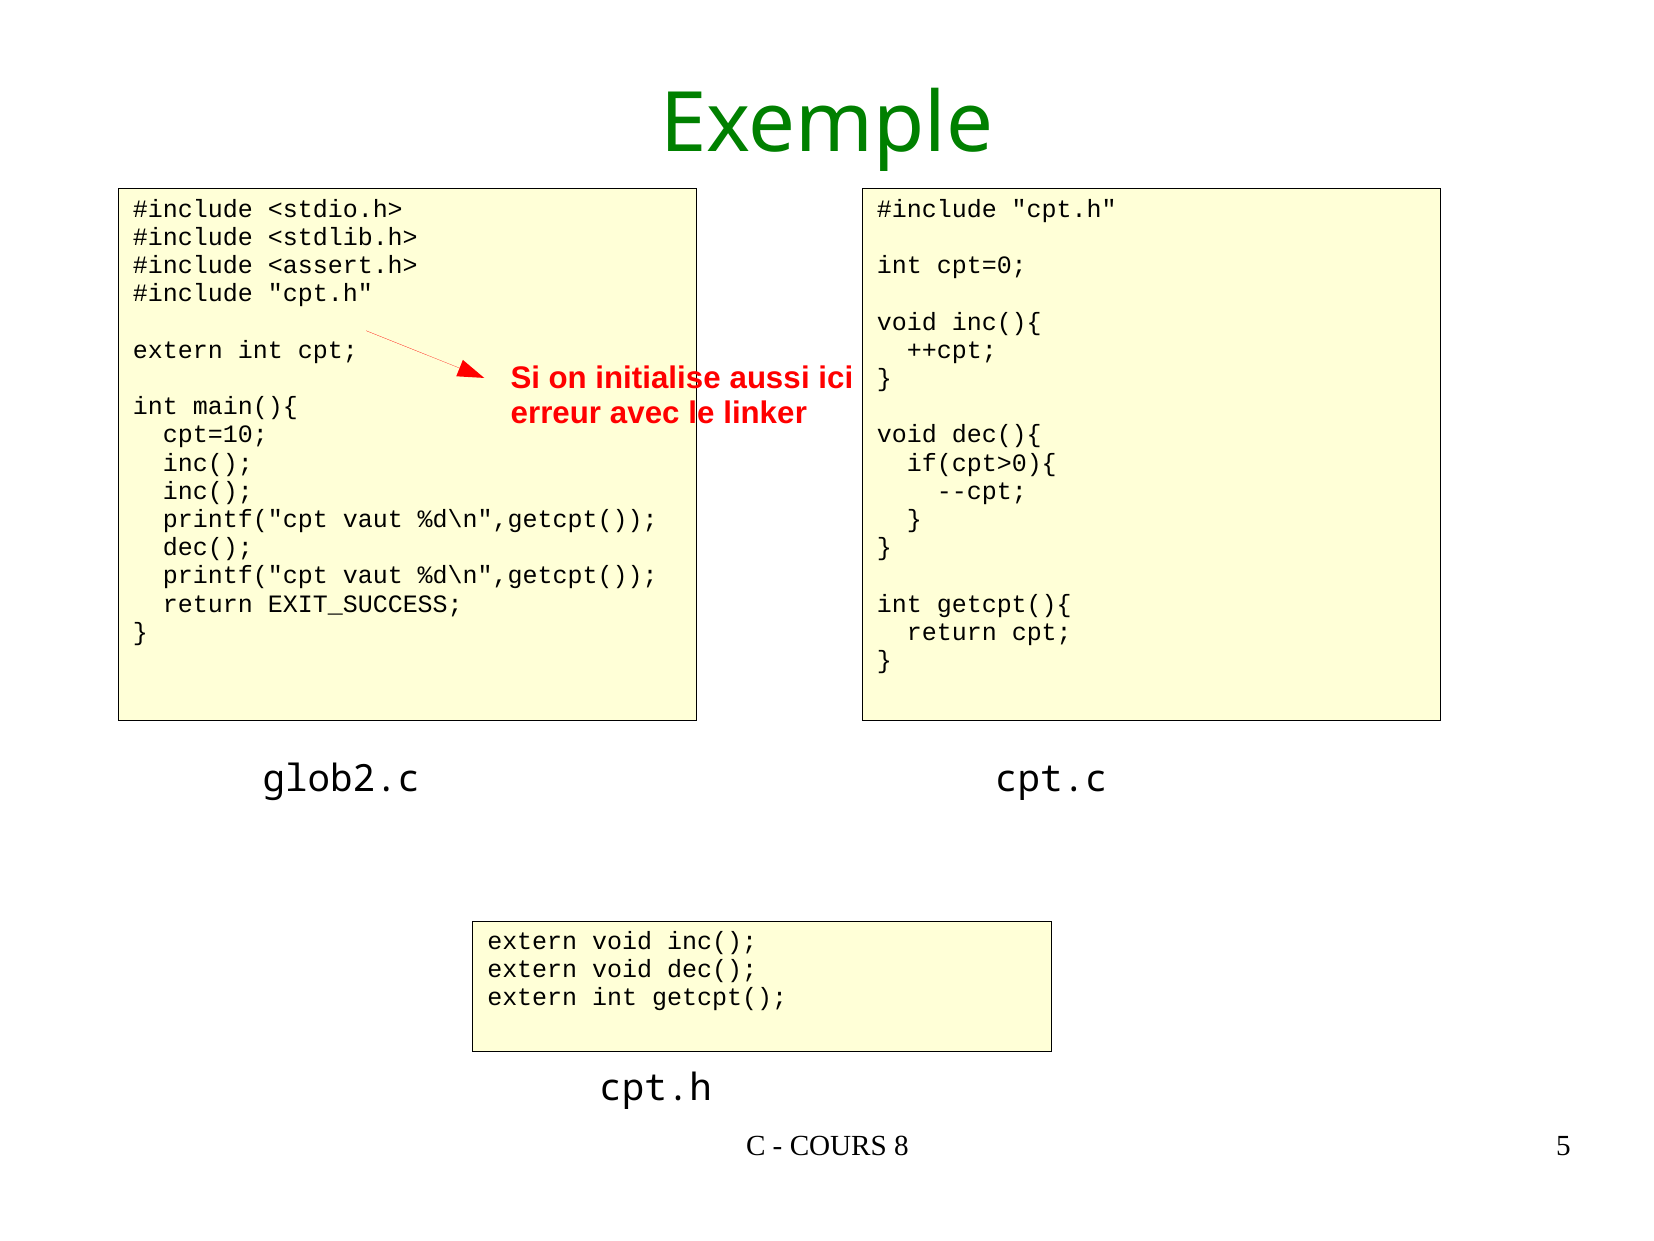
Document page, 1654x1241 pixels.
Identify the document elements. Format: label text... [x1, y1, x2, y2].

title Exemple [82, 49, 1571, 189]
text_box extern void inc(); extern void dec(); extern int getcpt(); [472, 921, 1052, 1052]
text_box Si on initialise aussi ici erreur avec le linker [495, 352, 870, 438]
text_box glob2.c [248, 744, 745, 802]
text_box cpt.c [980, 744, 1477, 802]
text_box #include "cpt.h" int cpt=0; void inc(){ ++cpt; } void dec(){ if(cpt>0){ --cpt; } } int getcpt(){ return cpt; } [862, 188, 1441, 721]
text_box cpt.h [584, 1052, 1081, 1111]
text_box #include <stdio.h> #include <stdlib.h> #include <assert.h> #include "cpt.h" extern int cpt; int main(){ cpt=10; inc(); inc(); printf("cpt vaut %d\n",getcpt()); dec(); printf("cpt vaut %d\n",getcpt()); return EXIT_SUCCESS; } [118, 188, 697, 721]
